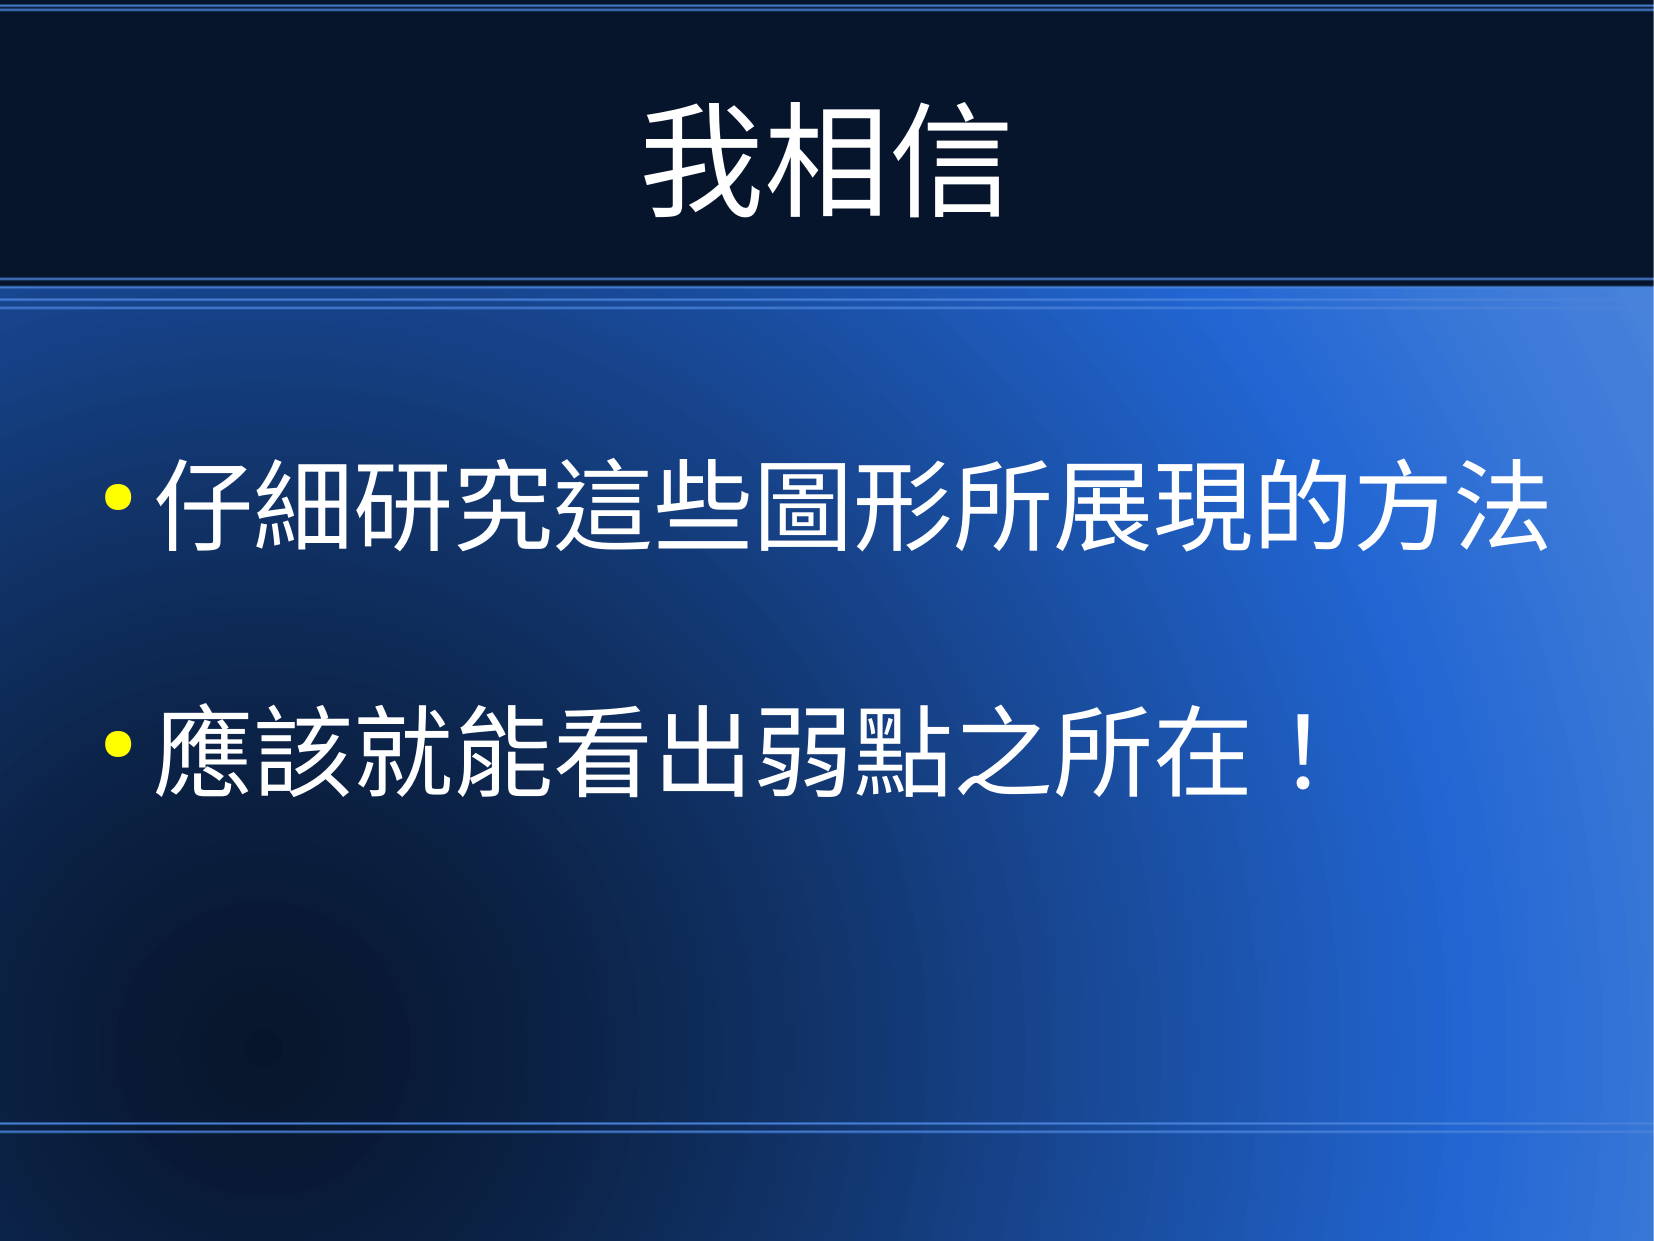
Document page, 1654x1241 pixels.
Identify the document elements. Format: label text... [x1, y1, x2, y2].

title 我相信 [82, 49, 1571, 257]
picture [0, 0, 1654, 1241]
list 仔細研究這些圖形所展現的方法 應該就能看出弱點之所在！ [82, 355, 1571, 1241]
